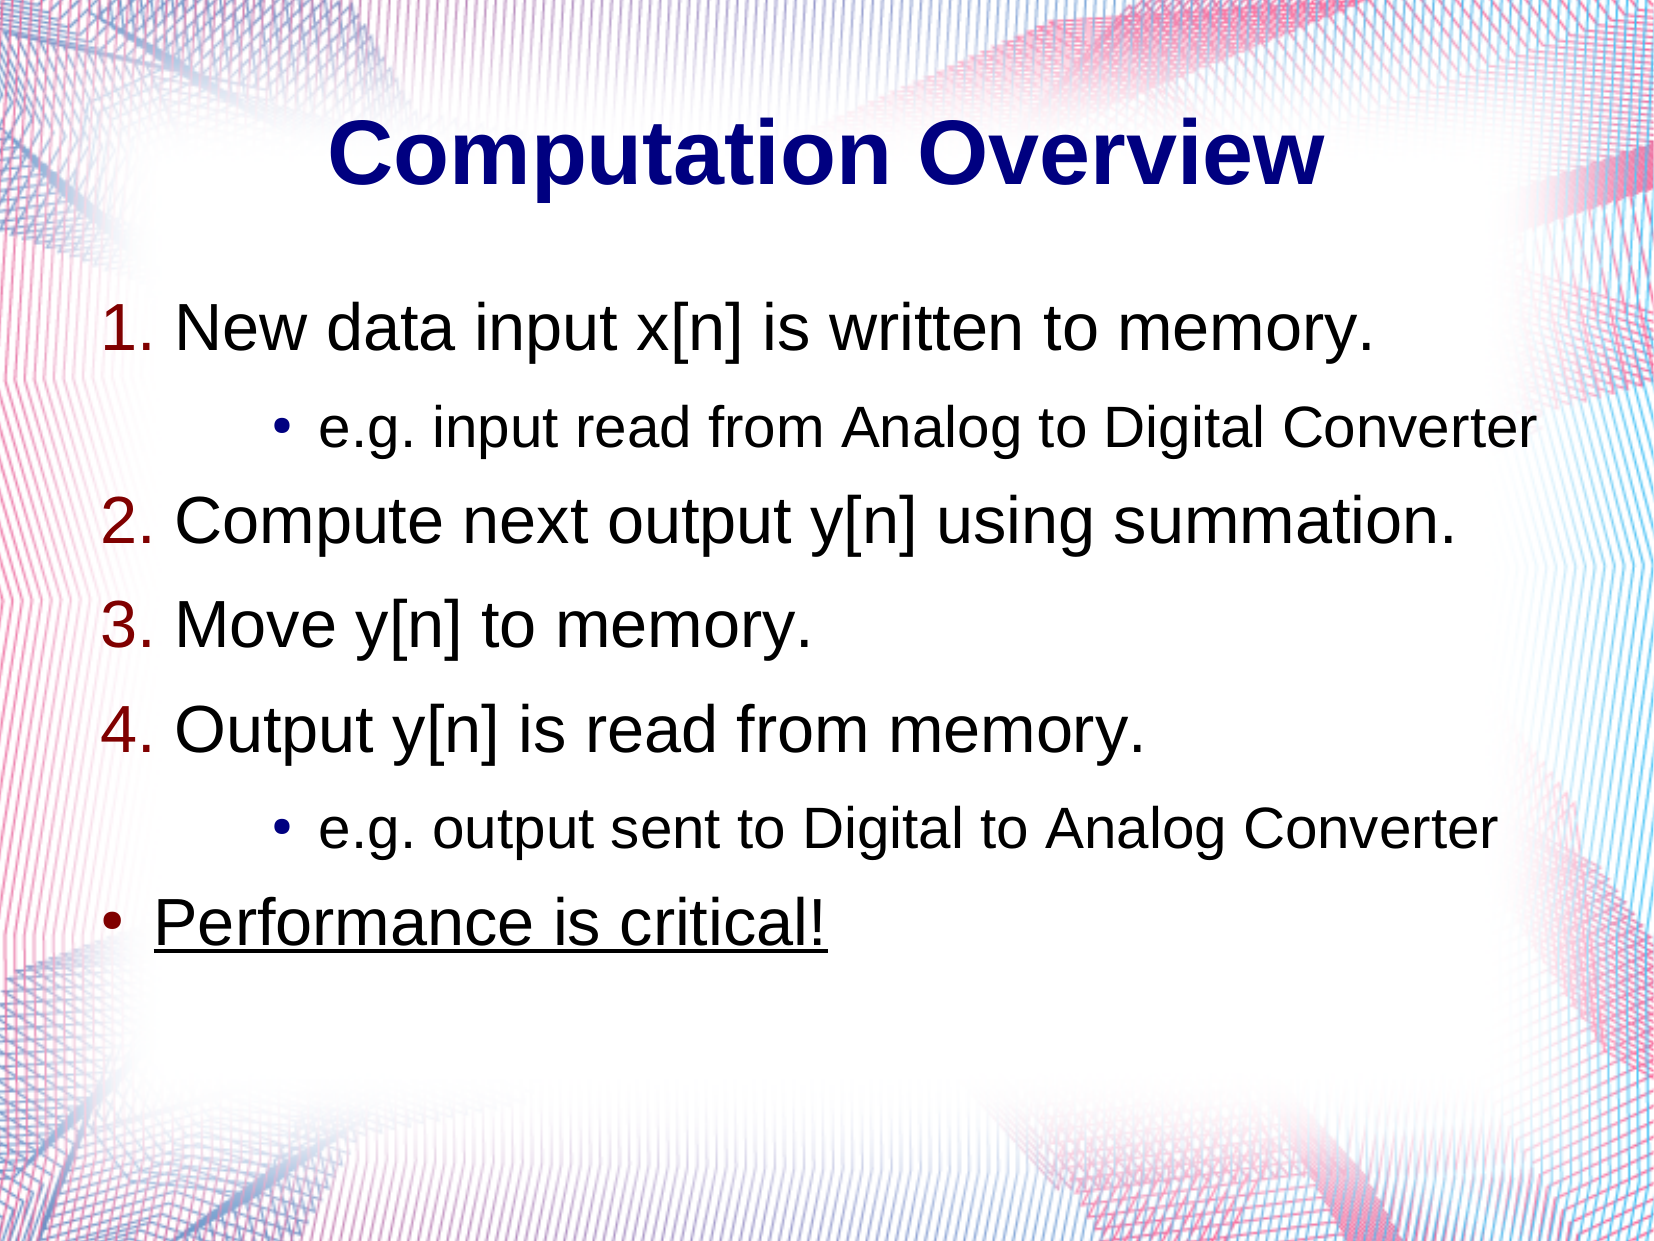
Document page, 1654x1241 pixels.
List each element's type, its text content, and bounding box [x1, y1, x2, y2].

list New data input x[n] is written to memory. e.g. input read from Analog to Digital Converter Compute next output y[n] using summation. Move y[n] to memory. Output y[n] is read from memory. e.g. output sent to Digital to Analog Converter Performance is critical! [82, 290, 1571, 1010]
picture [0, 0, 1654, 1241]
title Computation Overview [82, 49, 1571, 257]
